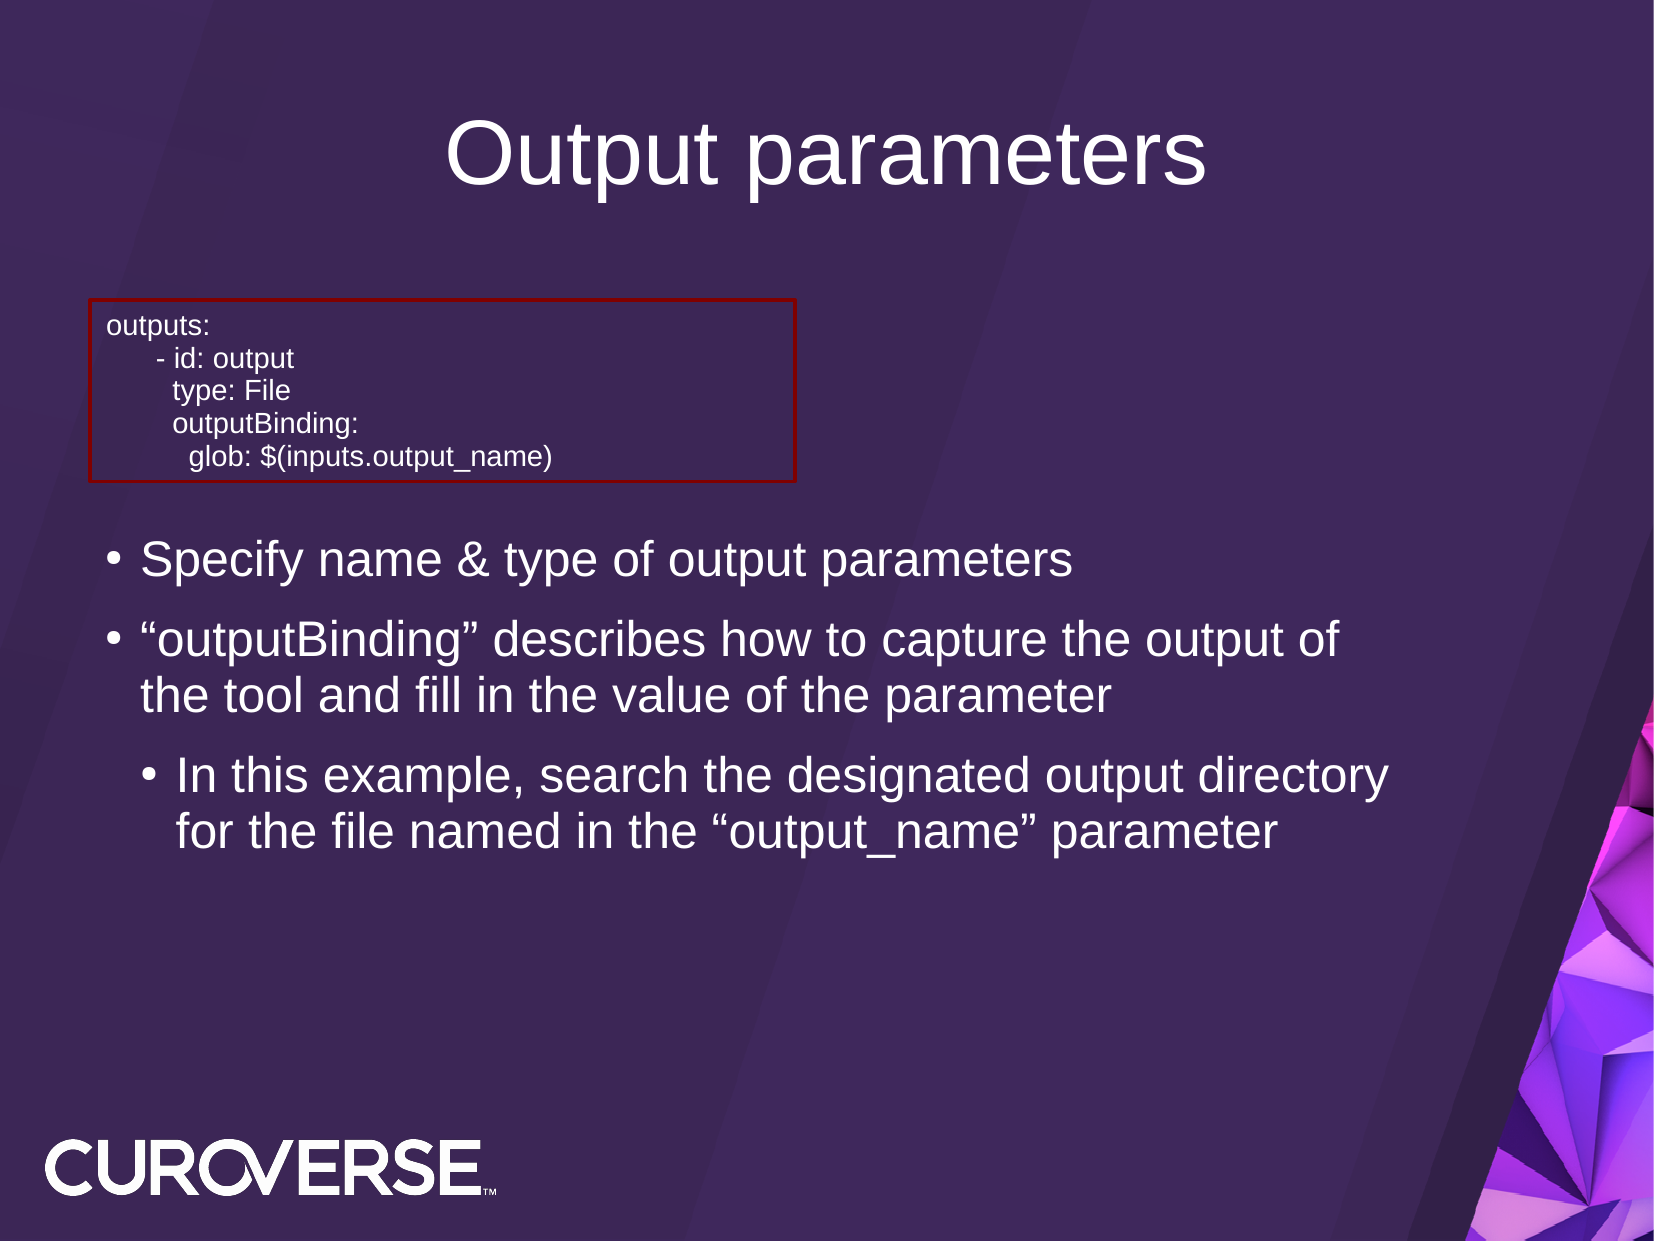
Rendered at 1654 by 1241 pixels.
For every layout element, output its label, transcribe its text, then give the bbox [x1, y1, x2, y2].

text_box outputs: - id: output type: File outputBinding: glob: $(inputs.output_name) [90, 299, 796, 482]
text_box Specify name & type of output parameters “outputBinding” describes how to capture the output of the tool and fill in the value of the parameter In this example, search the designated output directory for the file named in the “output_name” parameter [90, 524, 1411, 867]
title Output parameters [82, 49, 1571, 257]
picture [0, 0, 1654, 1241]
